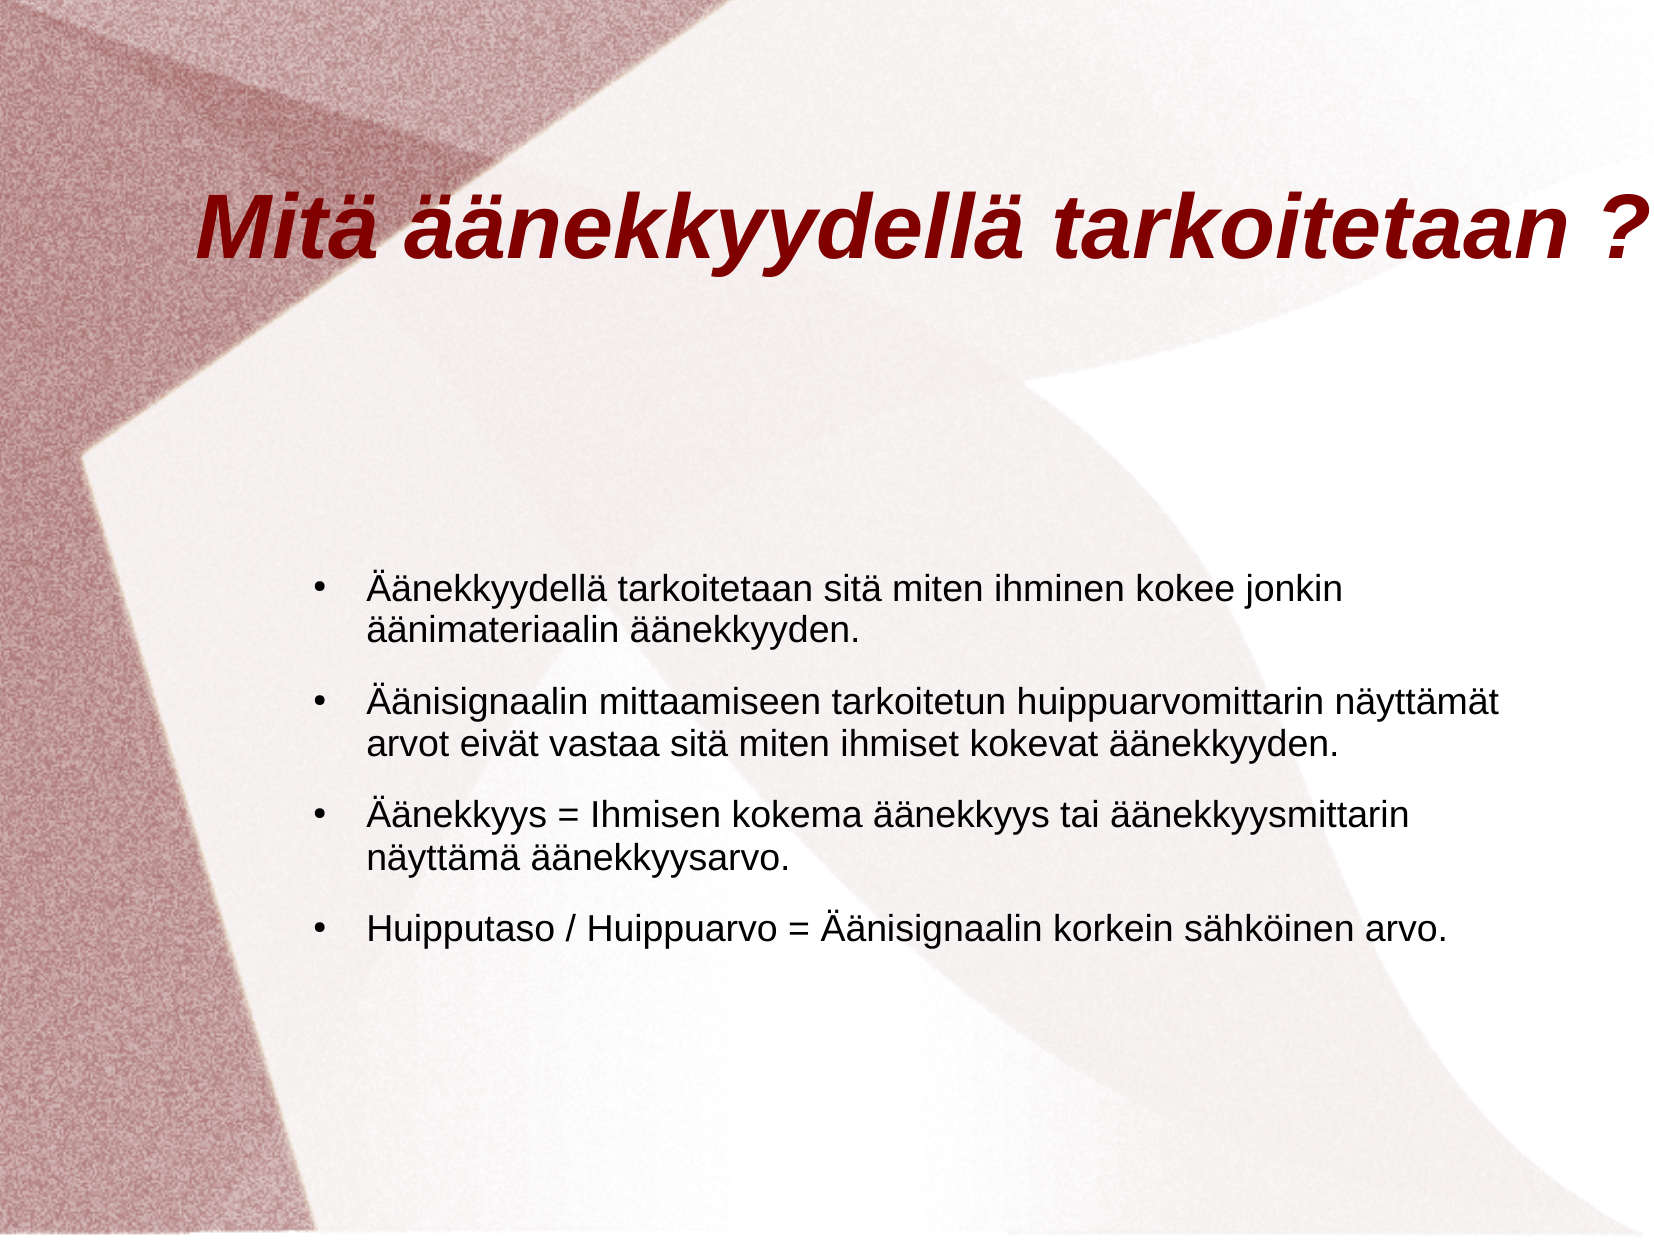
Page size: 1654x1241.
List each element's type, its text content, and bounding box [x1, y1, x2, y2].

picture [0, 0, 1654, 1241]
title Mitä äänekkyydellä tarkoitetaan ? [188, 147, 1654, 308]
list Äänekkyydellä tarkoitetaan sitä miten ihminen kokee jonkin äänimateriaalin äänekkyyden. Äänisignaalin mittaamiseen tarkoitetun huippuarvomittarin näyttämät arvot eivät vastaa sitä miten ihmiset kokevat äänekkyyden. Äänekkyys = Ihmisen kokema äänekkyys tai äänekkyysmittarin näyttämä äänekkyysarvo. Huipputaso / Huippuarvo = Äänisignaalin korkein sähköinen arvo. [295, 566, 1571, 991]
